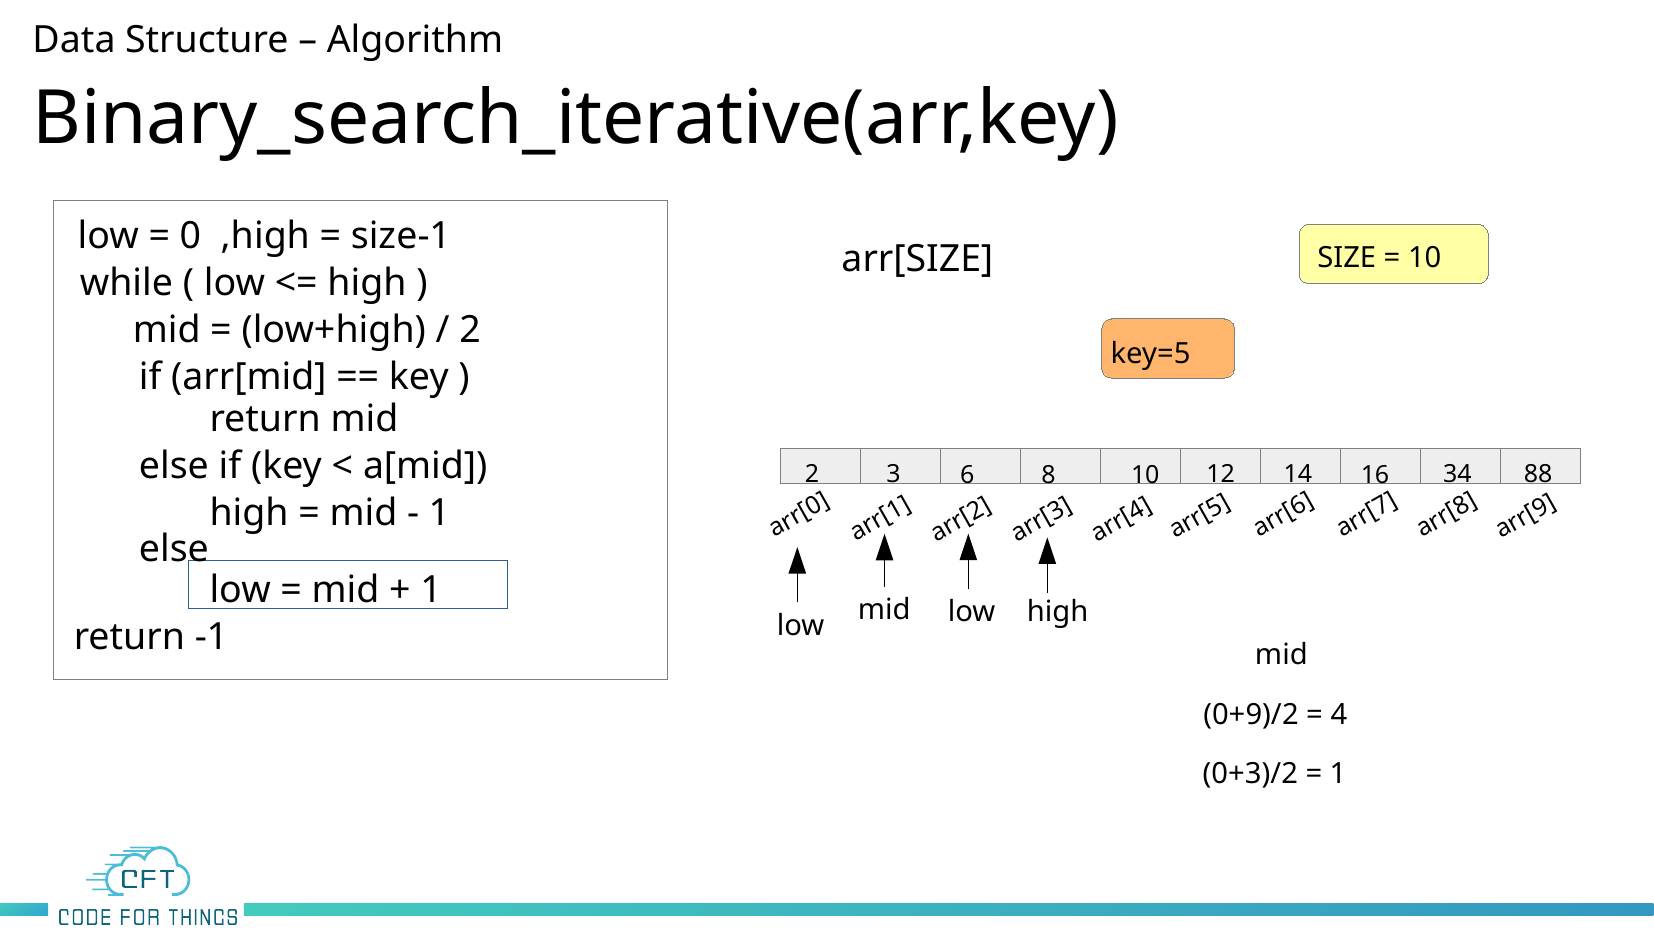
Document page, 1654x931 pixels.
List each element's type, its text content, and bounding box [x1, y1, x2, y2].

text_box arr[3] [986, 491, 1104, 568]
text_box if (arr[mid] == key ) [124, 342, 550, 401]
text_box 6 [945, 449, 1007, 494]
text_box return mid [194, 383, 443, 443]
text_box [780, 448, 790, 484]
text_box high [1028, 582, 1111, 632]
text_box arr[6] [1232, 484, 1362, 562]
text_box [1571, 448, 1581, 461]
text_box while ( low <= high ) [64, 260, 514, 307]
text_box arr[8] [1399, 484, 1503, 559]
text_box [844, 448, 871, 484]
text_box (0+3)/2 = 1 [1180, 744, 1394, 804]
text_box else [124, 513, 243, 573]
text_box return -1 [59, 602, 290, 662]
text_box 16 [1346, 449, 1420, 501]
text_box 2 [790, 448, 844, 493]
text_box [1299, 224, 1489, 284]
text_box low = 0 ,high = size-1 [53, 200, 609, 260]
text_box 3 [871, 448, 925, 493]
text_box mid = (low+high) / 2 [118, 295, 603, 354]
text_box arr[7] [1318, 498, 1428, 562]
text_box arr[2] [906, 488, 1016, 563]
text_box else if (key < a[mid]) [124, 431, 621, 490]
text_box arr[1] [826, 485, 935, 562]
text_box arr[0] [744, 484, 857, 558]
text_box arr[5] [1151, 484, 1267, 556]
text_box 12 [1191, 448, 1254, 493]
text_box arr[4] [1074, 492, 1179, 562]
text_box 10 [1116, 449, 1181, 494]
text_box [1254, 448, 1269, 484]
text_box low [762, 596, 857, 646]
text_box low = mid + 1 [194, 555, 621, 614]
text_box [1103, 318, 1234, 324]
text_box [1331, 448, 1428, 484]
text_box SIZE = 10 [1302, 228, 1483, 278]
text_box high = mid - 1 [194, 478, 621, 537]
text_box (0+9)/2 = 4 [1181, 685, 1395, 745]
text_box mid [1240, 625, 1335, 685]
text_box 14 [1269, 448, 1331, 500]
text_box arr[9] [1471, 456, 1602, 560]
text_box [925, 448, 1191, 484]
picture [59, 846, 237, 925]
text_box 8 [1026, 449, 1089, 494]
text_box 88 [1509, 448, 1571, 500]
text_box key=5 [1095, 324, 1241, 409]
text_box low [933, 582, 1028, 632]
text_box [53, 200, 668, 680]
title Data Structure – Algorithm Binary_search_iterative(arr,key) [32, 0, 1595, 199]
text_box arr[SIZE] [826, 224, 1040, 291]
text_box mid [843, 580, 934, 638]
text_box 34 [1428, 448, 1491, 500]
text_box [1491, 448, 1509, 484]
